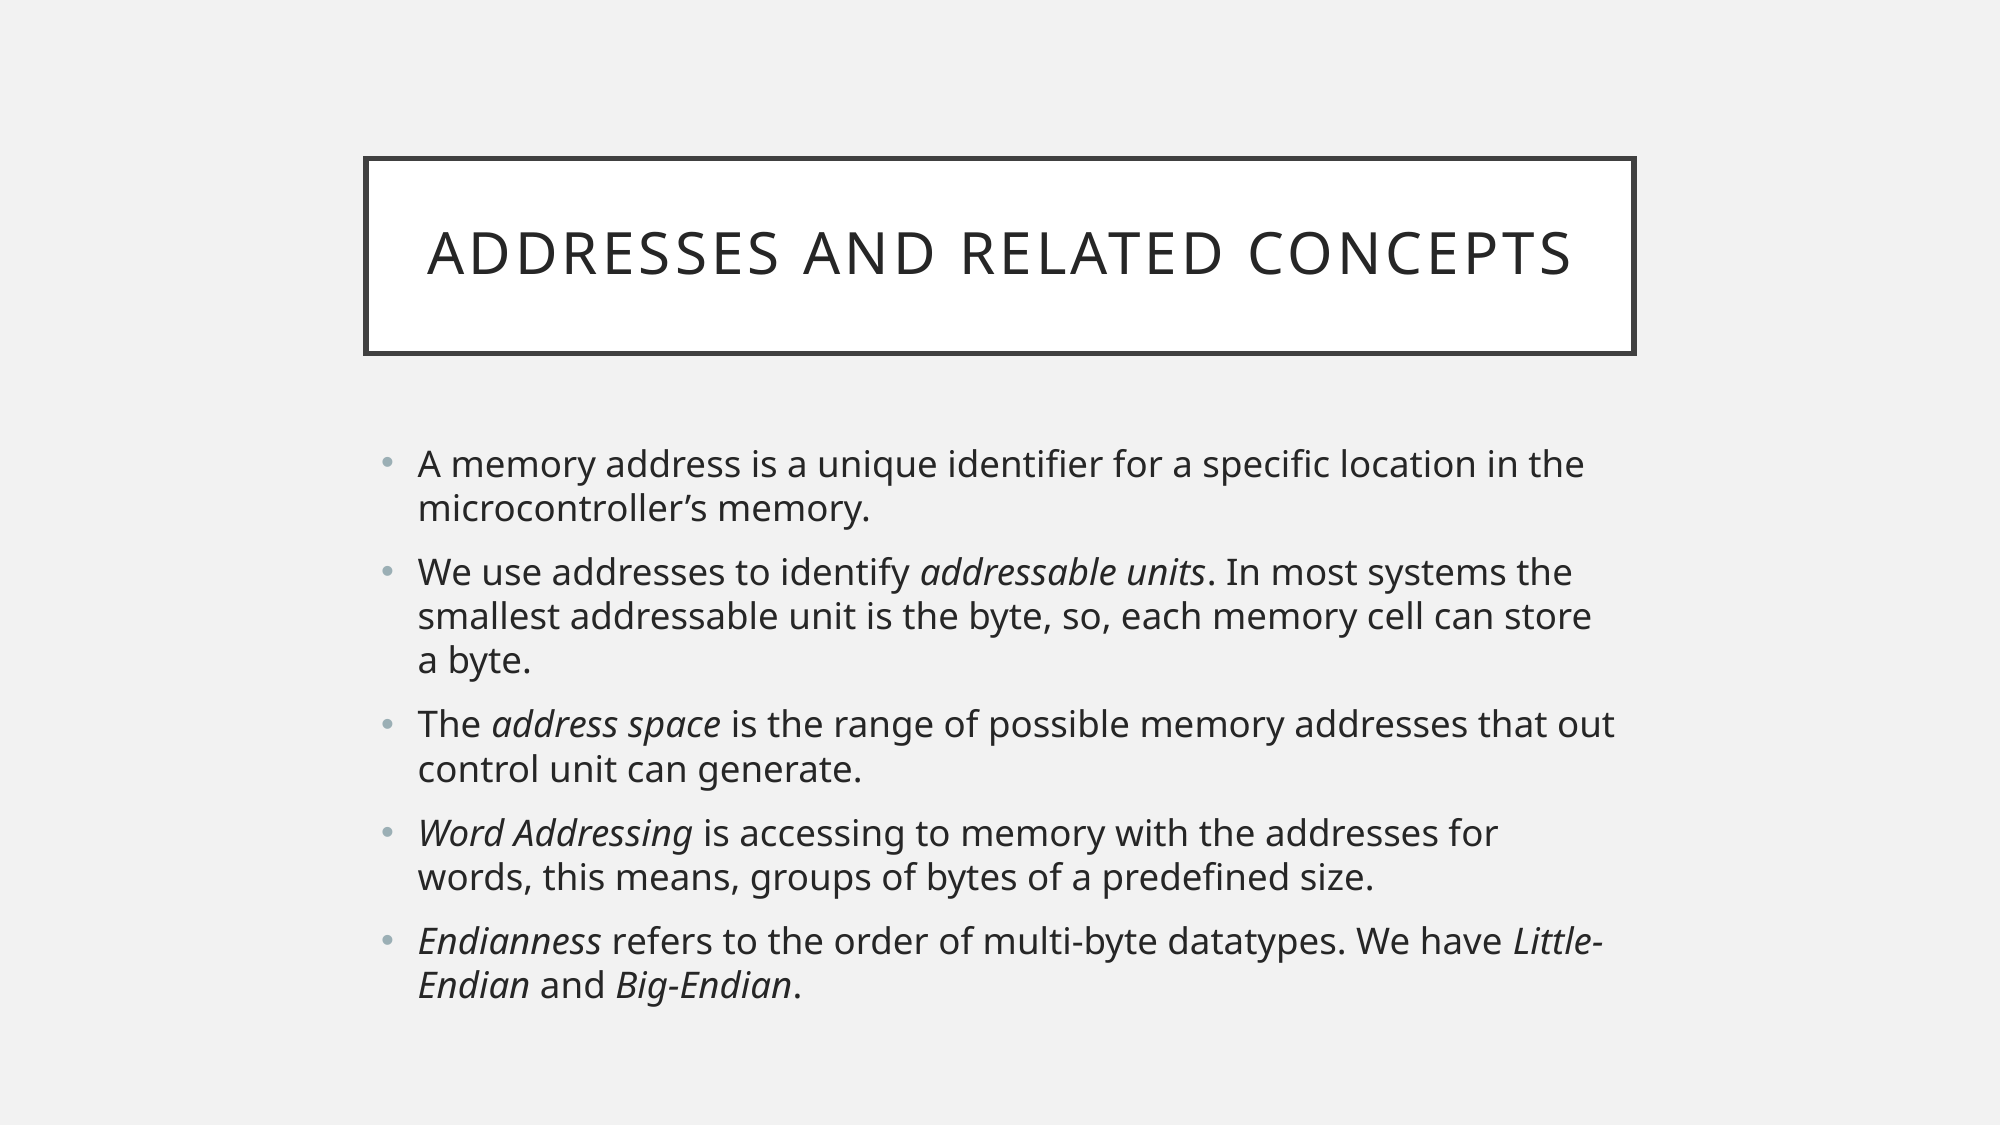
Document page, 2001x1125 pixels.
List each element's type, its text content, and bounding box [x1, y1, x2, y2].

list A memory address is a unique identifier for a specific location in the microcontroller’s memory. We use addresses to identify addressable units. In most systems the smallest addressable unit is the byte, so, each memory cell can store a byte. The address space is the range of possible memory addresses that out control unit can generate. Word Addressing is accessing to memory with the addresses for words, this means, groups of bytes of a predefined size. Endianness refers to the order of multi-byte datatypes. We have Little-Endian and Big-Endian. [366, 432, 1634, 1017]
title Addresses and related concepts [366, 158, 1634, 354]
